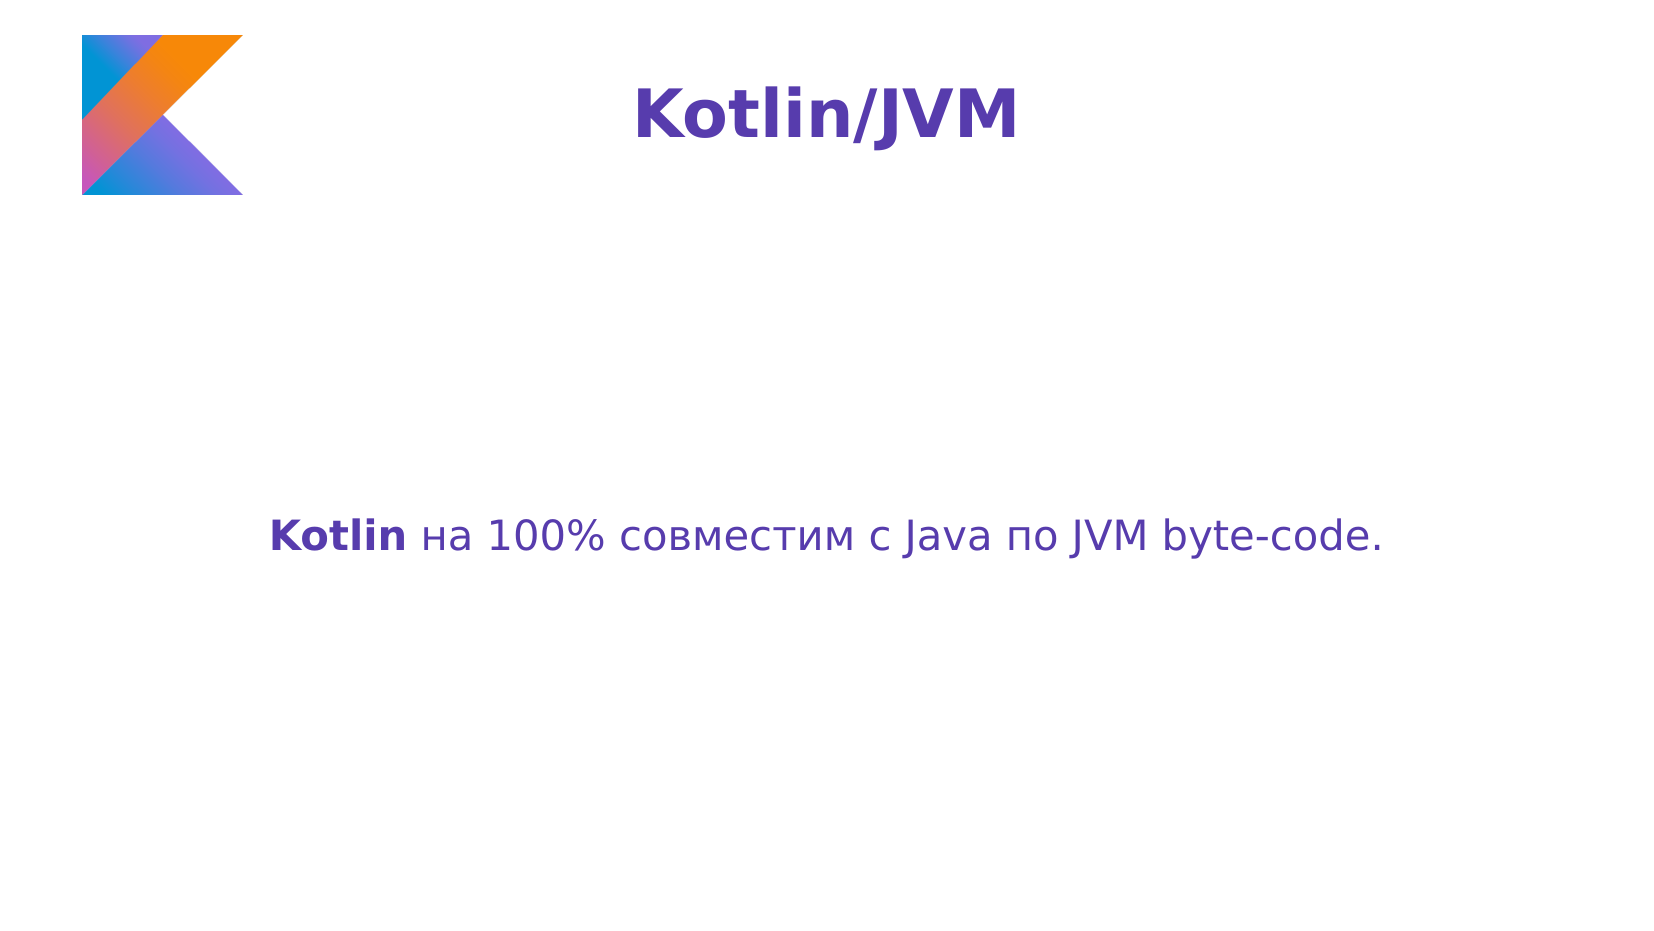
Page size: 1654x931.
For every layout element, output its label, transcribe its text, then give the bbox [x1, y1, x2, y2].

title Kotlin/JVM [243, 37, 1571, 193]
subtitle Kotlin на 100% совместим с Java по JVM byte-code. [82, 217, 1571, 757]
picture [82, 35, 243, 195]
